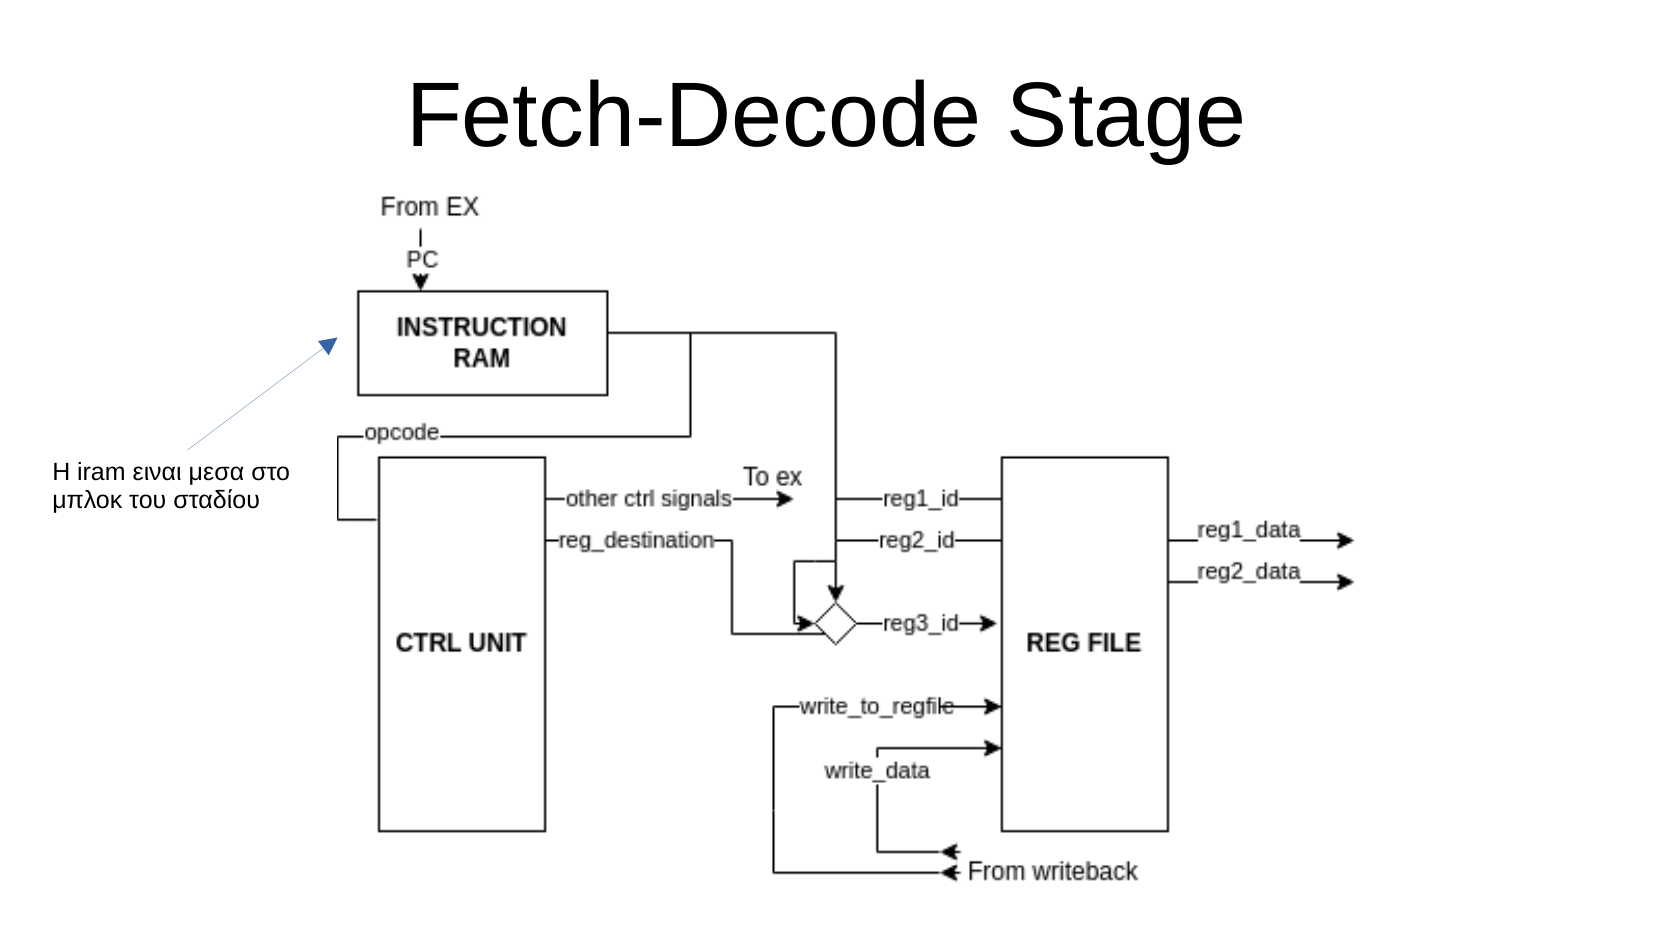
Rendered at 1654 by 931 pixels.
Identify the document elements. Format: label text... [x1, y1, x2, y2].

title Fetch-Decode Stage [82, 37, 1571, 193]
text_box Η iram ειναι μεσα στο μπλοκ του σταδίου [37, 450, 338, 521]
picture [337, 187, 1373, 893]
